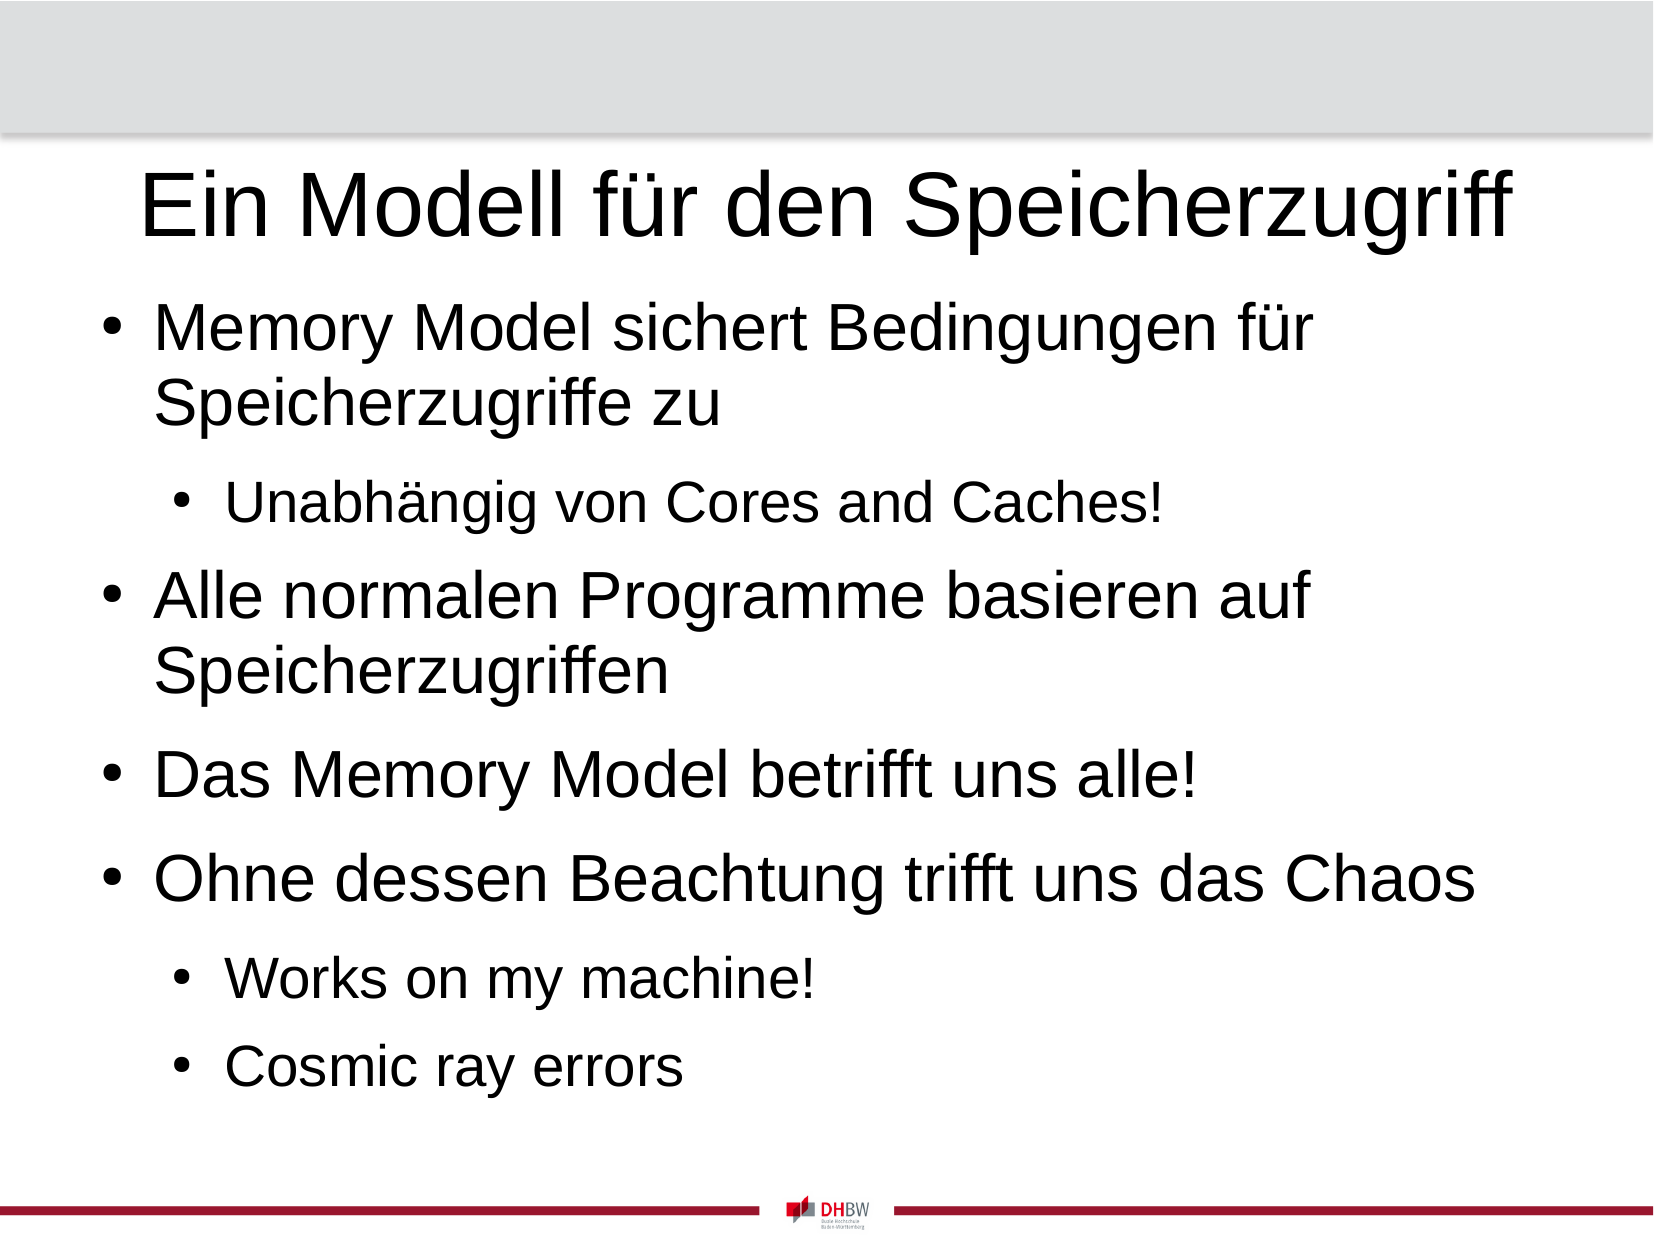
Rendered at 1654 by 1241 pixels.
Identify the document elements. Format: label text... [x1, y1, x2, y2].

list Memory Model sichert Bedingungen für Speicherzugriffe zu Unabhängig von Cores and Caches! Alle normalen Programme basieren auf Speicherzugriffen Das Memory Model betrifft uns alle! Ohne dessen Beachtung trifft uns das Chaos Works on my machine! Cosmic ray errors [82, 290, 1571, 1099]
title Ein Modell für den Speicherzugriff [82, 49, 1571, 257]
picture [0, 1, 1654, 1237]
